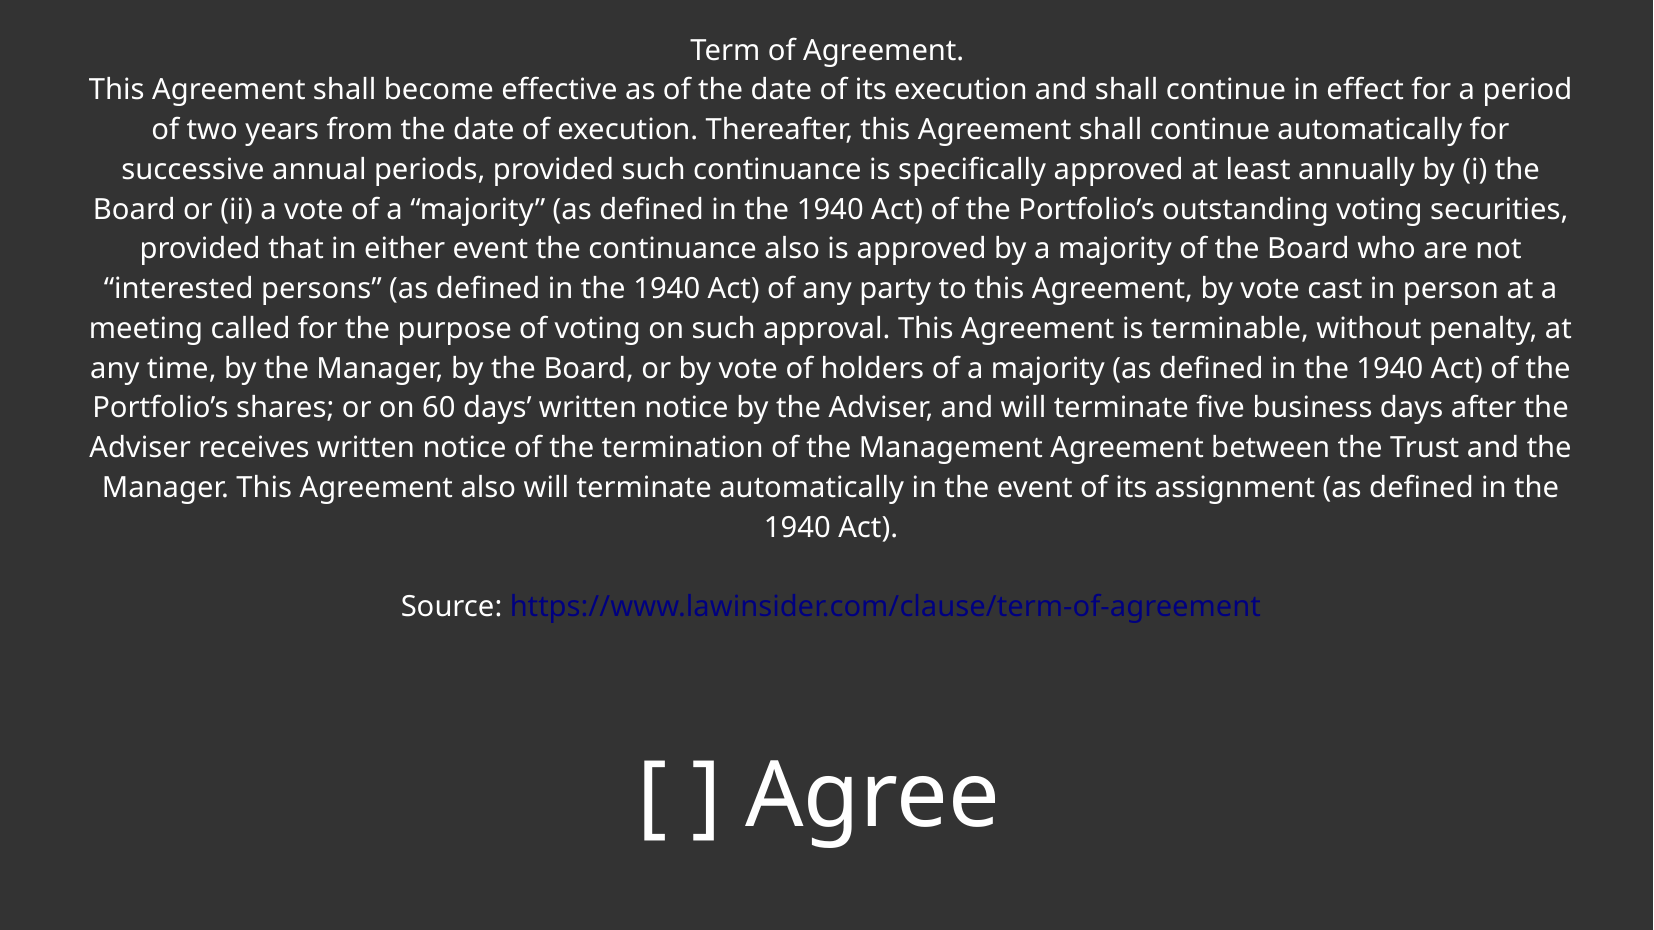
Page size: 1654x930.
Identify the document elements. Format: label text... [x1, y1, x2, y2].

title [ ] Agree [75, 746, 1563, 930]
subtitle Term of Agreement. This Agreement shall become effective as of the date of its execution and shall continue in effect for a period of two years from the date of execution. Thereafter, this Agreement shall continue automatically for successive annual periods, provided such continuance is specifically approved at least annually by (i) the Board or (ii) a vote of a “majority” (as defined in the 1940 Act) of the Portfolio’s outstanding voting securities, provided that in either event the continuance also is approved by a majority of the Board who are not “interested persons” (as defined in the 1940 Act) of any party to this Agreement, by vote cast in person at a meeting called for the purpose of voting on such approval. This Agreement is terminable, without penalty, at any time, by the Manager, by the Board, or by vote of holders of a majority (as defined in the 1940 Act) of the Portfolio’s shares; or on 60 days’ written notice by the Adviser, and will terminate five business days after the Adviser receives written notice of the termination of the Management Agreement between the Trust and the Manager. This Agreement also will terminate automatically in the event of its assignment (as defined in the 1940 Act). Source: https://www.lawinsider.com/clause/term-of-agreement [87, 58, 1576, 676]
